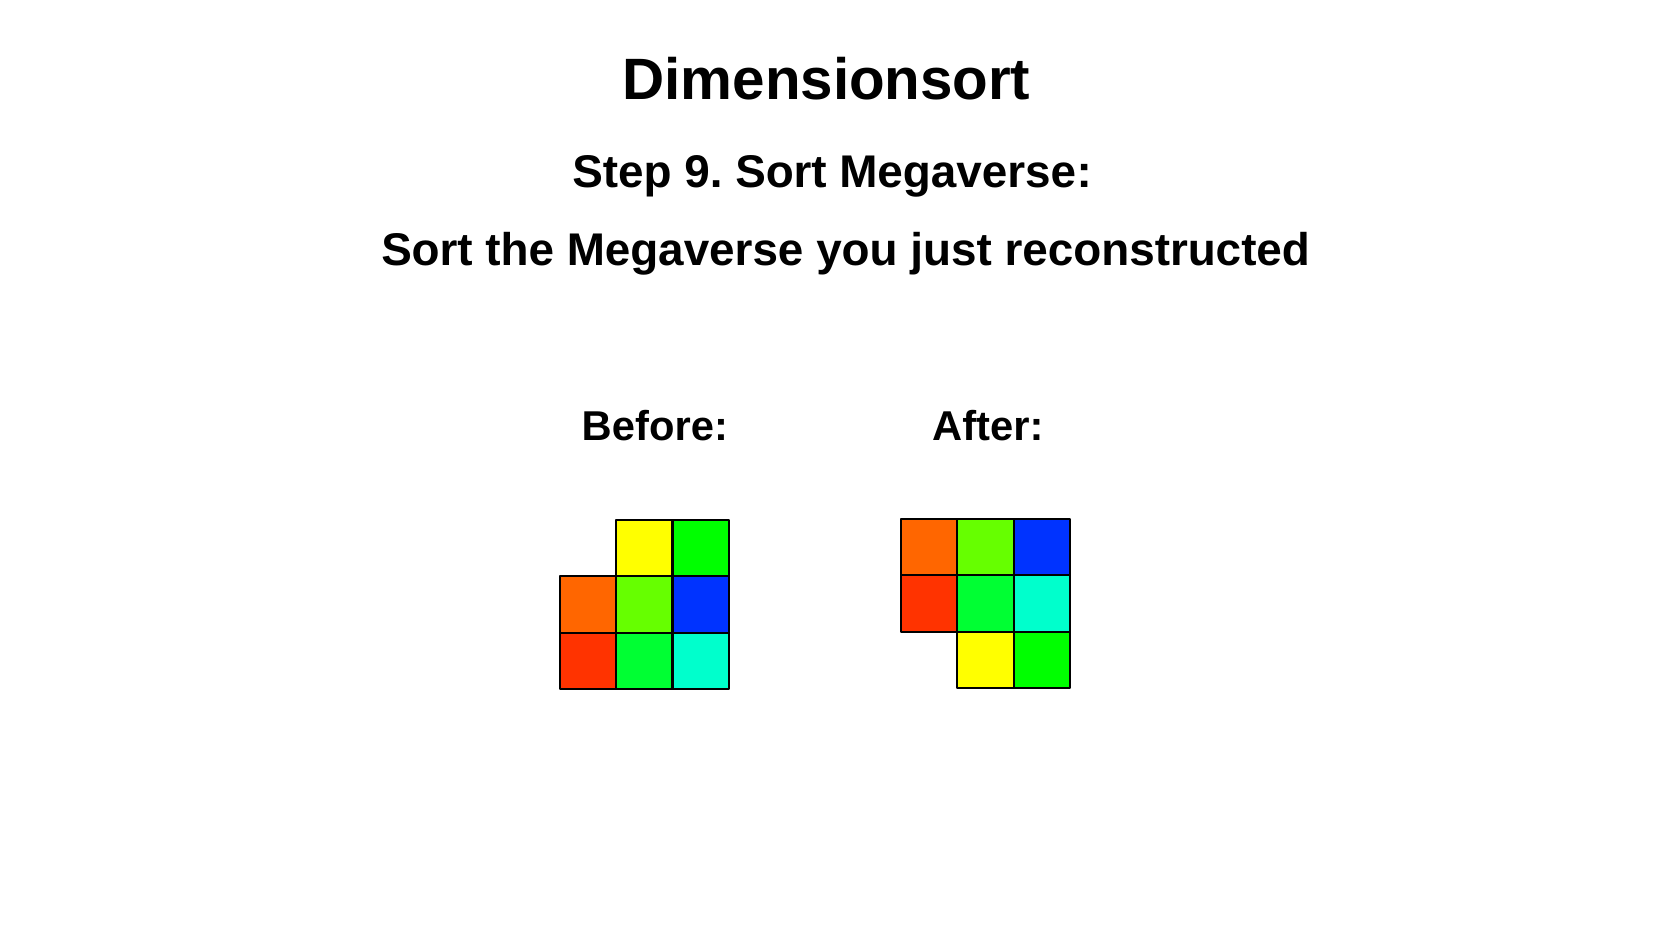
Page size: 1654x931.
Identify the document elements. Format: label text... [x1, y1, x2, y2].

text_box [560, 520, 729, 689]
title Dimensionsort [82, 2, 1571, 158]
text_box [901, 519, 1070, 688]
text_box Step 9. Sort Megaverse: [557, 138, 1453, 216]
text_box Sort the Megaverse you just reconstructed [114, 216, 1578, 283]
text_box After: [843, 370, 1133, 483]
subtitle Before: [510, 370, 799, 483]
